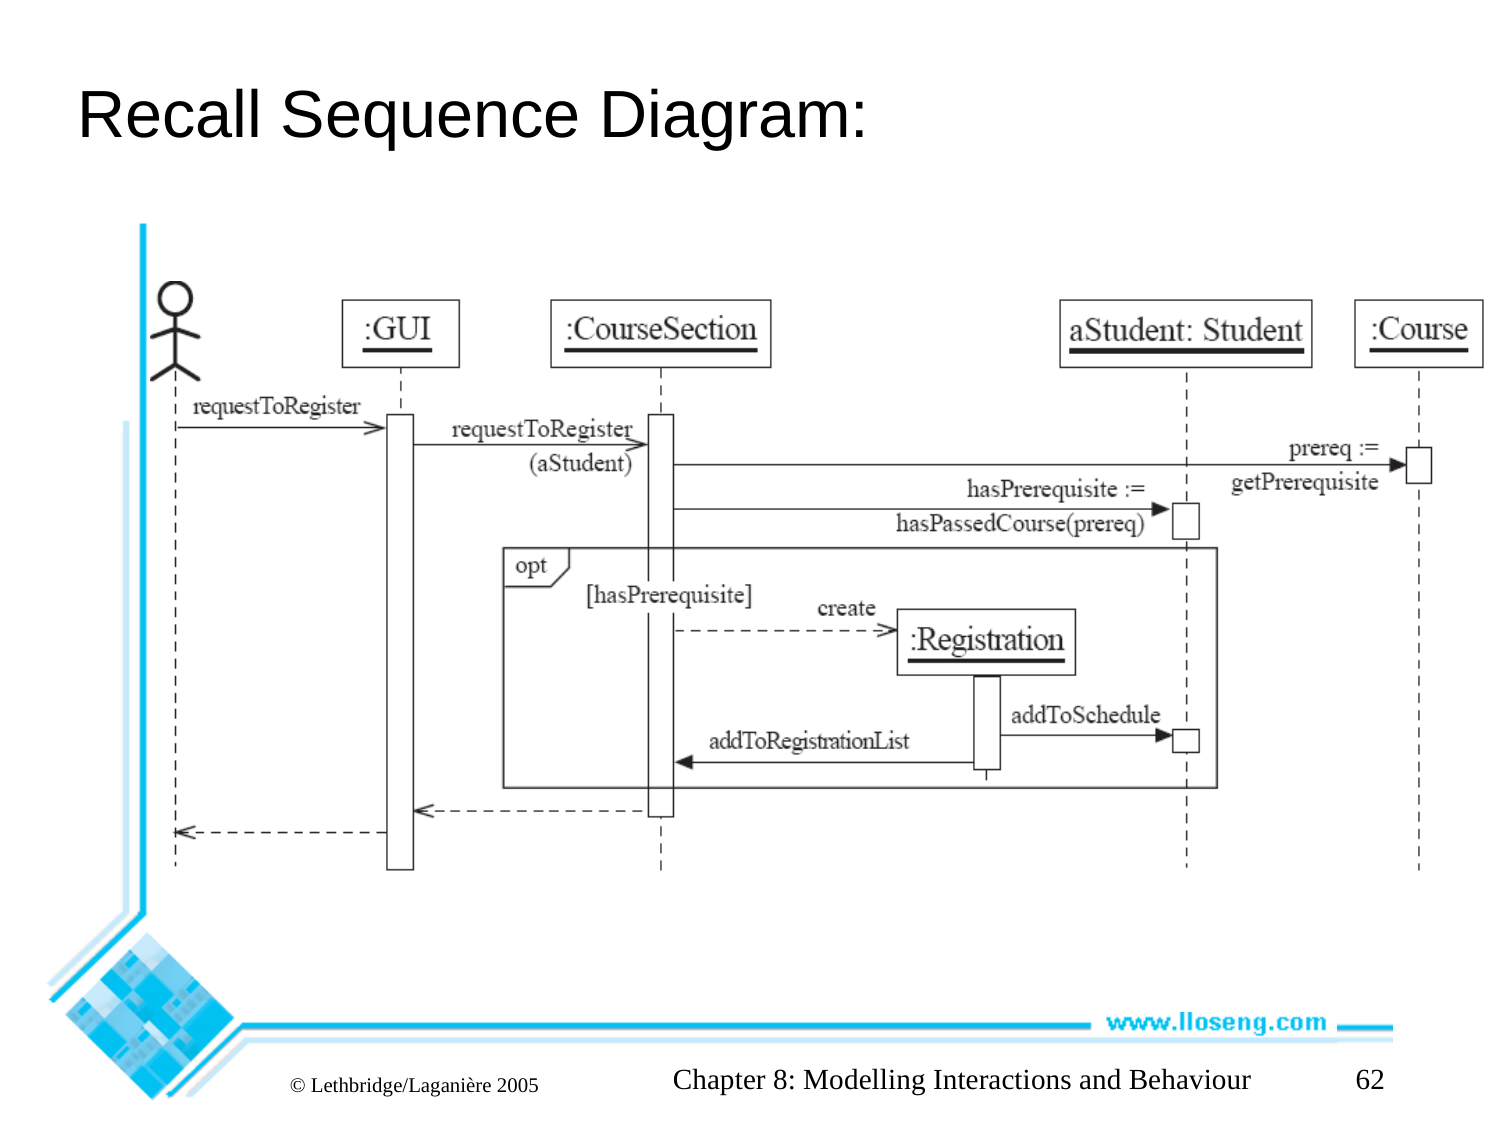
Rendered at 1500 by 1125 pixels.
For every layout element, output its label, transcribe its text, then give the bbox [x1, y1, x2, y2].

title Recall Sequence Diagram: [62, 27, 1413, 198]
text_box © Lethbridge/Laganière 2005 [275, 1062, 601, 1125]
picture [35, 212, 1488, 1102]
text_box Chapter 8: Modelling Interactions and Behaviour [624, 1050, 1300, 1125]
text_box <number> [1325, 1050, 1401, 1125]
